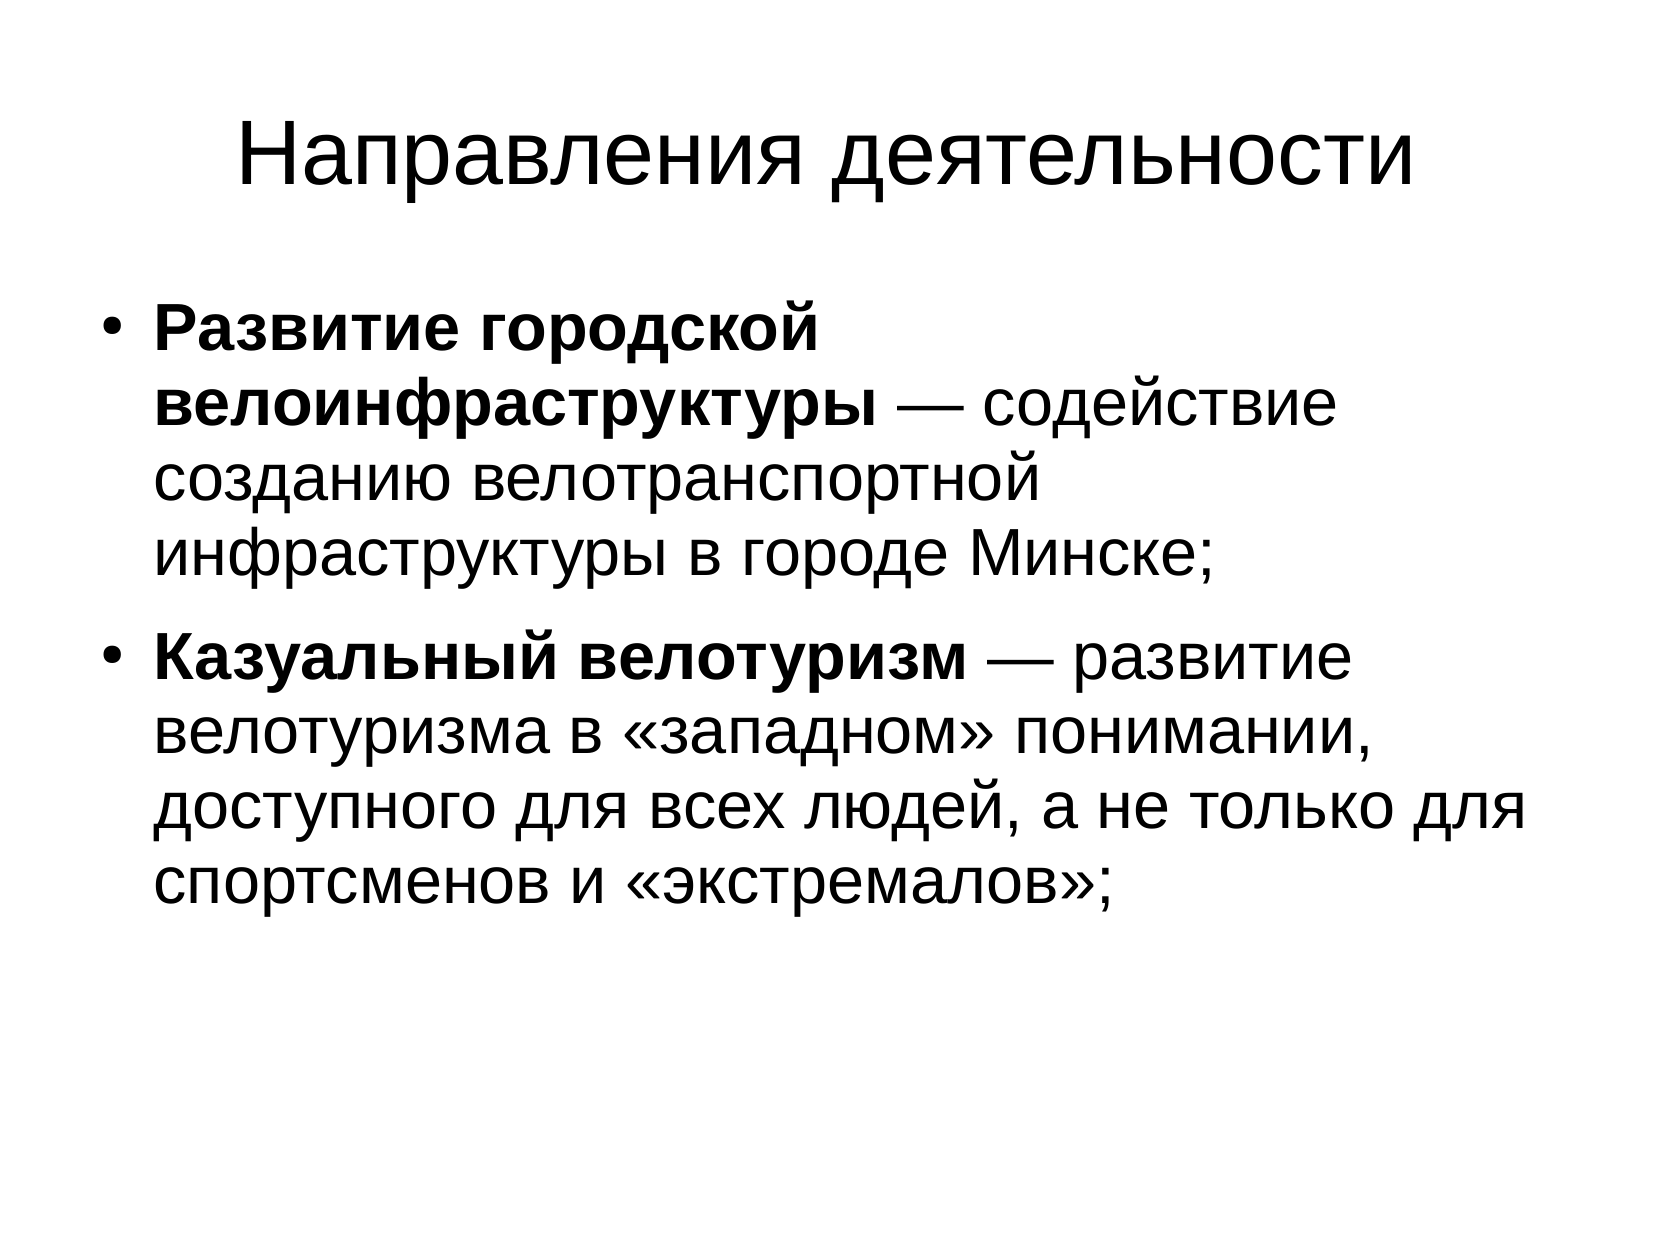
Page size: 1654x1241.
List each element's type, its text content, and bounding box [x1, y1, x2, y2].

title Направления деятельности [82, 49, 1571, 257]
list Развитие городской велоинфраструктуры — содействие созданию велотранспортной инфраструктуры в городе Минске; Казуальный велотуризм — развитие велотуризма в «западном» понимании, доступного для всех людей, а не только для спортсменов и «экстремалов»; [82, 290, 1538, 1010]
